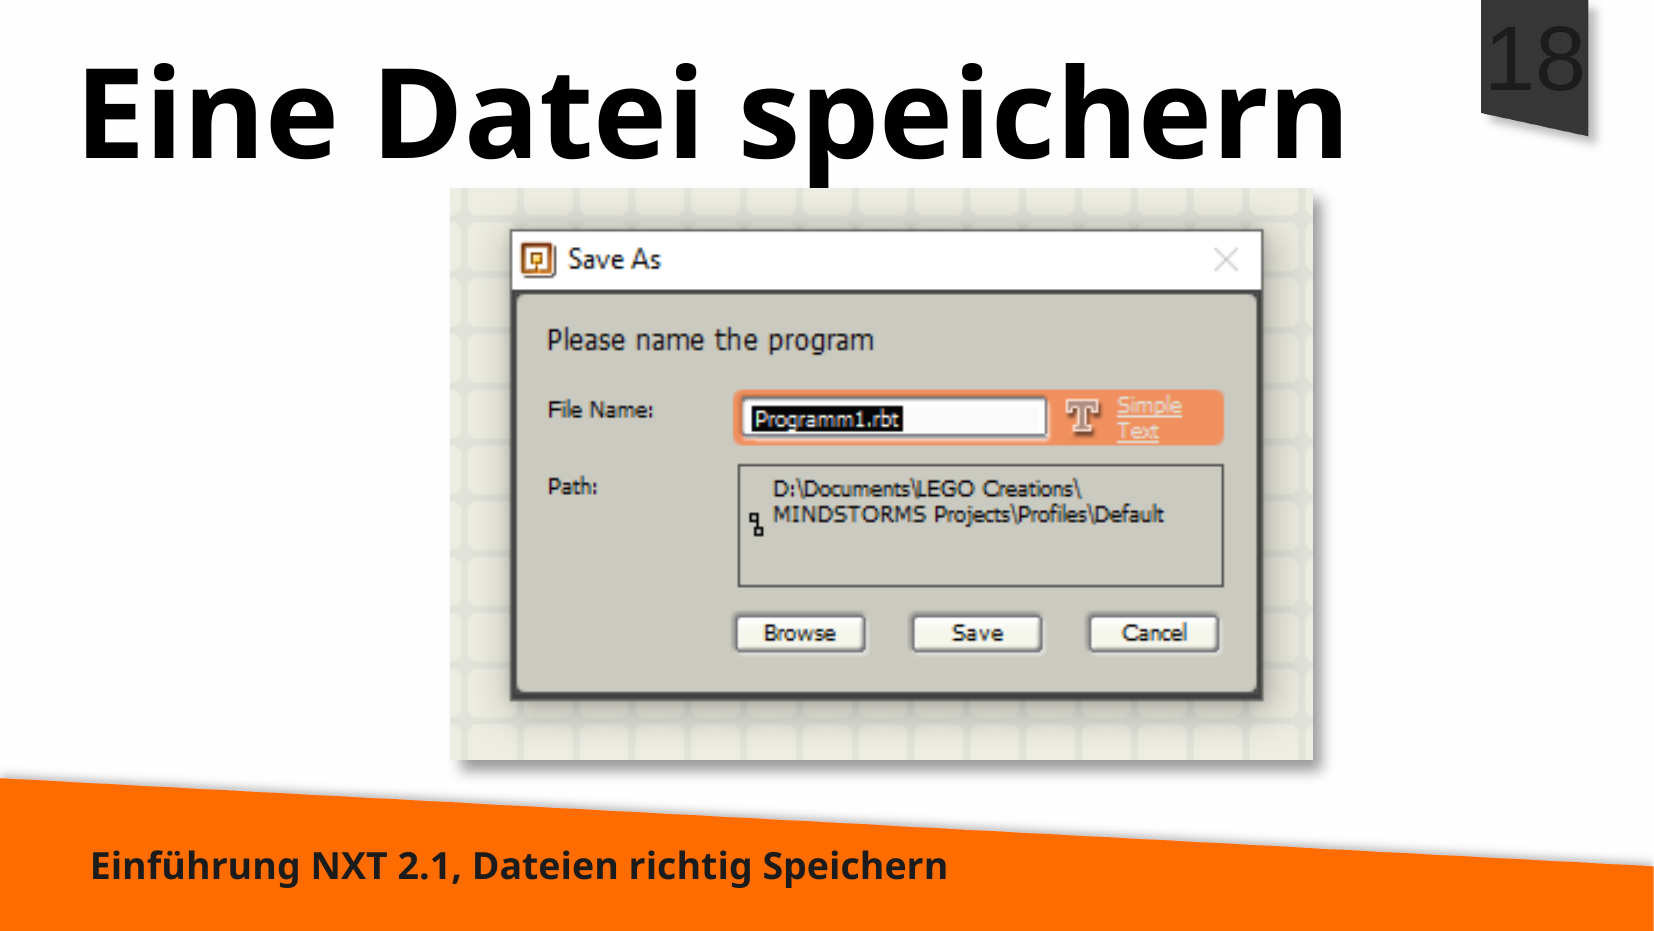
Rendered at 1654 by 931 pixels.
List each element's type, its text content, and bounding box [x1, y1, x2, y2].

picture [0, 0, 1654, 931]
title Eine Datei speichern [75, 30, 1564, 190]
text_box 18 [1462, 0, 1609, 151]
text_box Einführung NXT 2.1, Dateien richtig Speichern [75, 832, 1201, 901]
